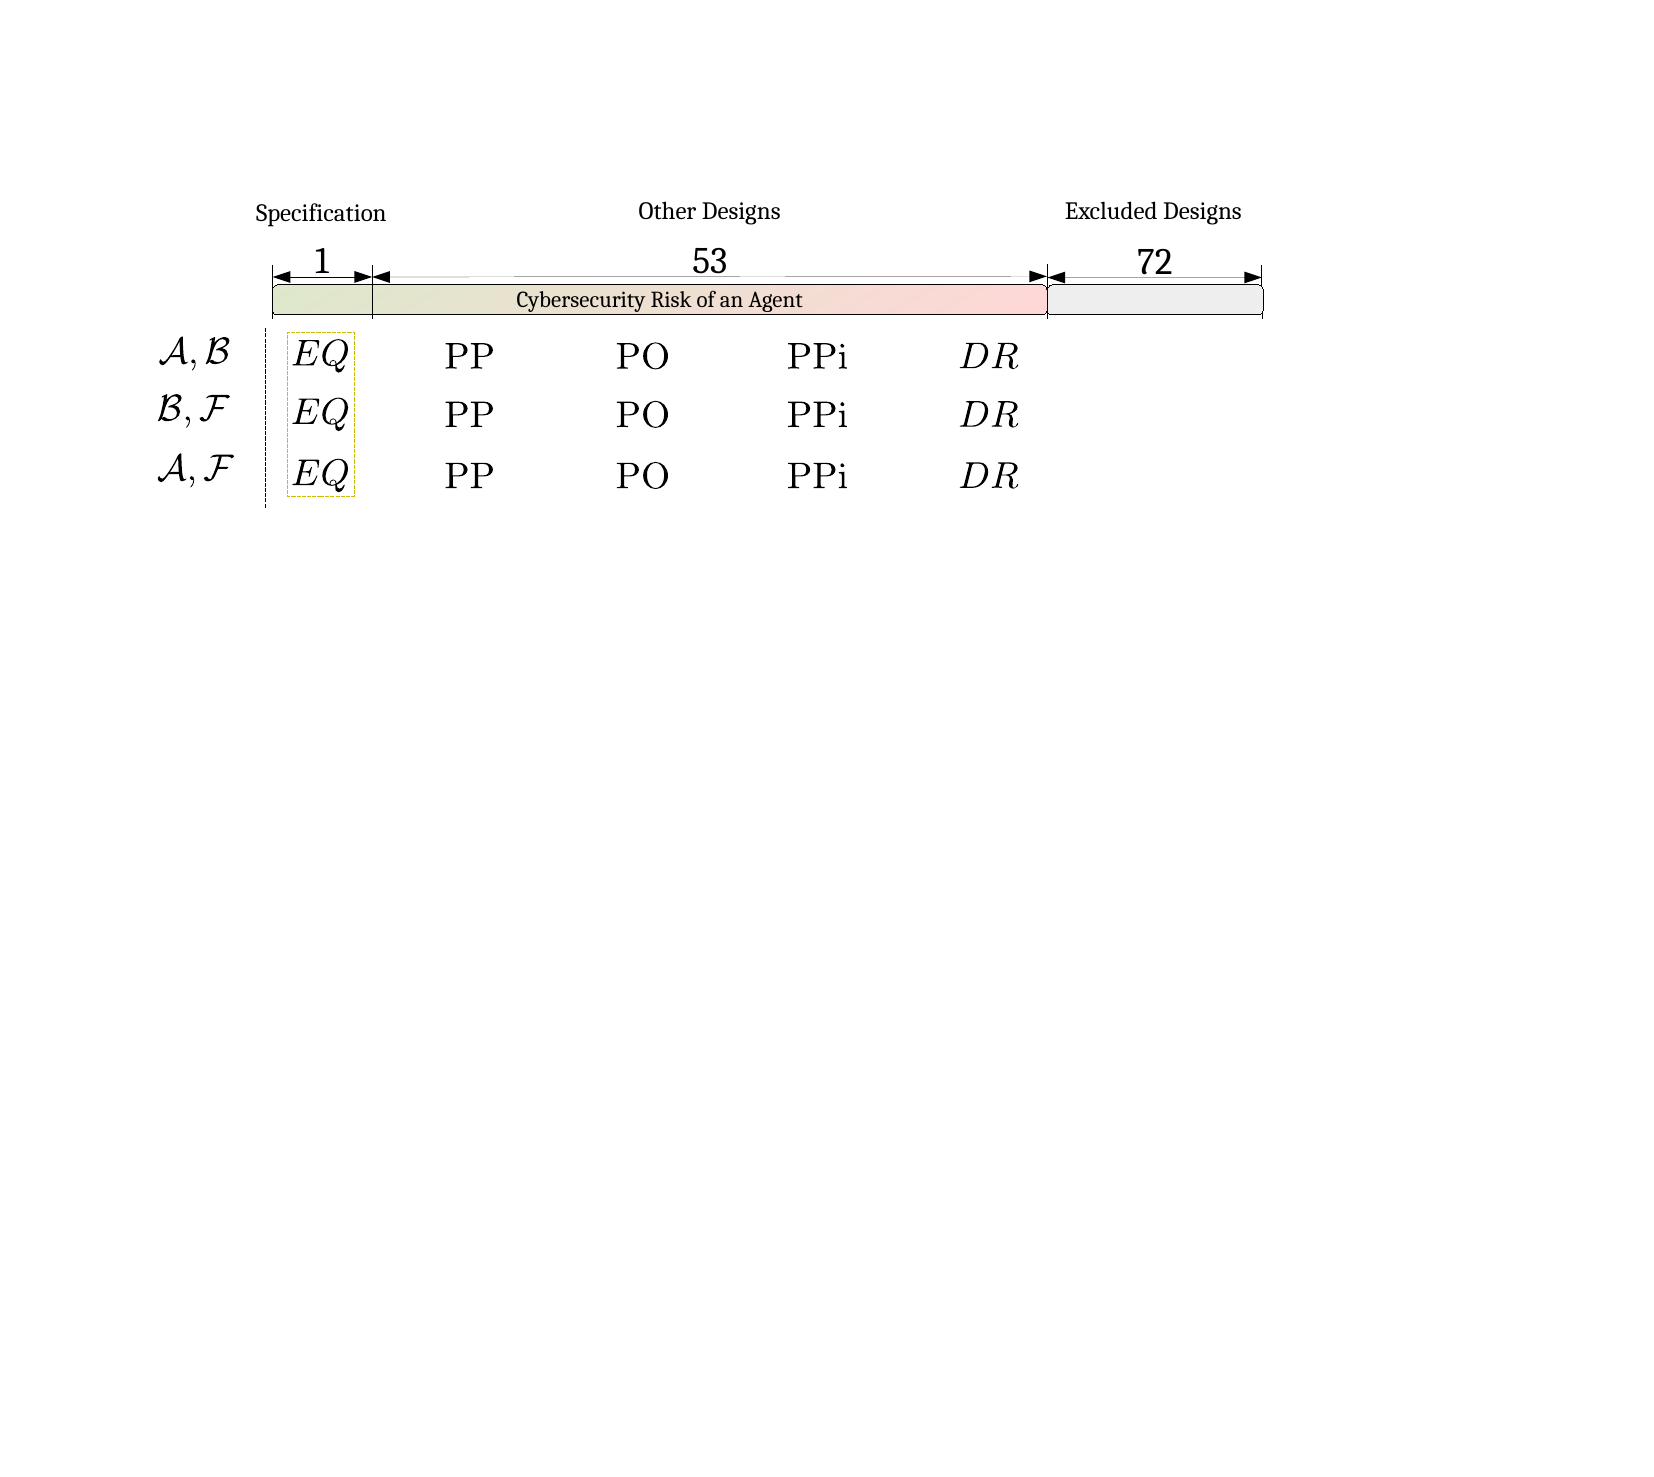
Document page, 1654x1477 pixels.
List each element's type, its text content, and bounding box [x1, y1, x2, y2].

picture [444, 462, 493, 489]
picture [444, 343, 493, 369]
picture [615, 461, 668, 490]
picture [156, 394, 230, 428]
picture [290, 397, 349, 432]
picture [290, 458, 349, 493]
picture [615, 400, 668, 428]
text_box Excluded Designs [1039, 189, 1268, 234]
picture [786, 401, 847, 428]
picture [156, 335, 231, 372]
picture [958, 401, 1019, 428]
picture [444, 401, 493, 428]
picture [615, 342, 668, 370]
picture [786, 343, 847, 369]
picture [958, 462, 1019, 489]
picture [156, 453, 235, 488]
picture [786, 462, 847, 489]
picture [290, 339, 349, 373]
text_box Cybersecurity Risk of an Agent [273, 284, 372, 315]
text_box Specification [231, 191, 412, 237]
picture [958, 342, 1019, 370]
text_box Cybersecurity Risk of an Agent [373, 284, 1047, 315]
text_box [1047, 284, 1264, 315]
text_box Other Designs [615, 189, 805, 234]
